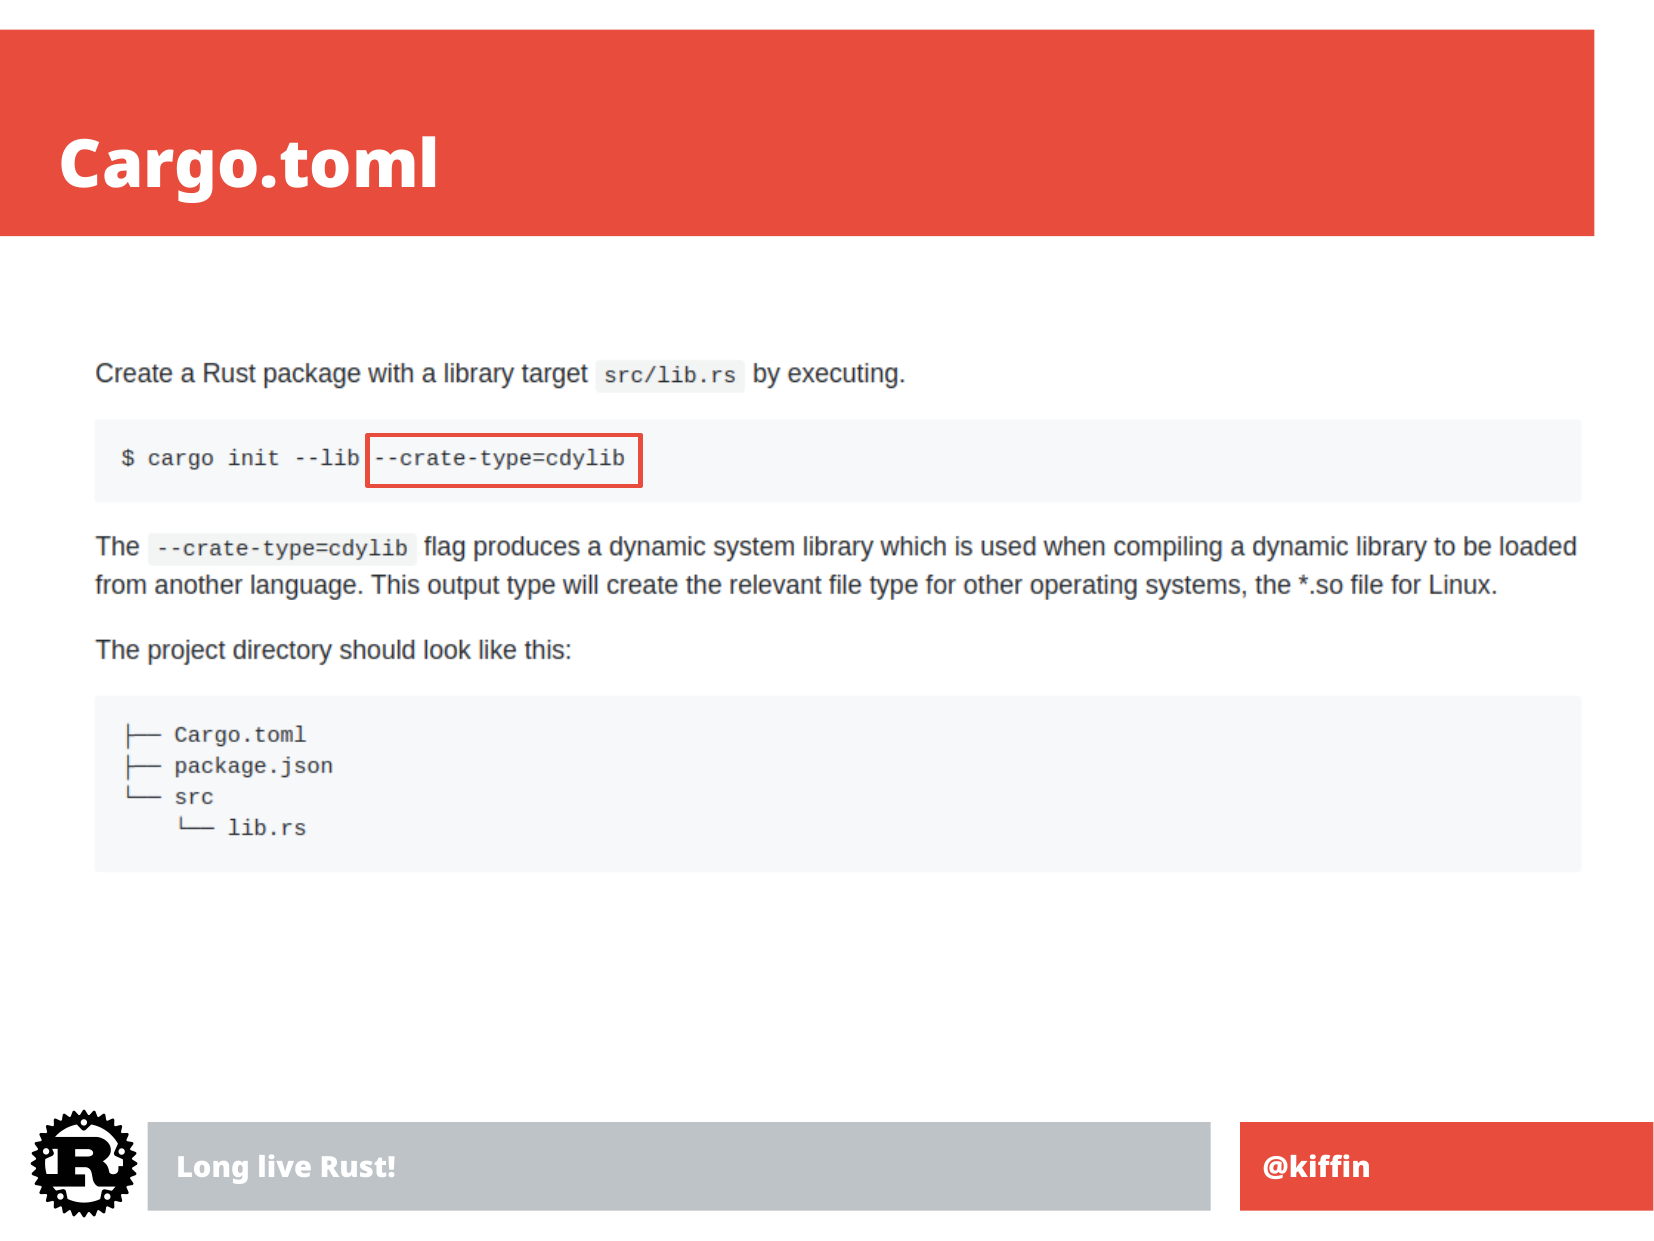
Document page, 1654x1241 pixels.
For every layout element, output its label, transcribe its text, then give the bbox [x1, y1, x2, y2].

text_box @kiffin [1262, 1122, 1654, 1211]
picture [64, 347, 1614, 890]
title Cargo.toml [59, 59, 1595, 207]
text_box Long live Rust! [176, 1122, 1201, 1211]
picture [30, 1109, 138, 1218]
